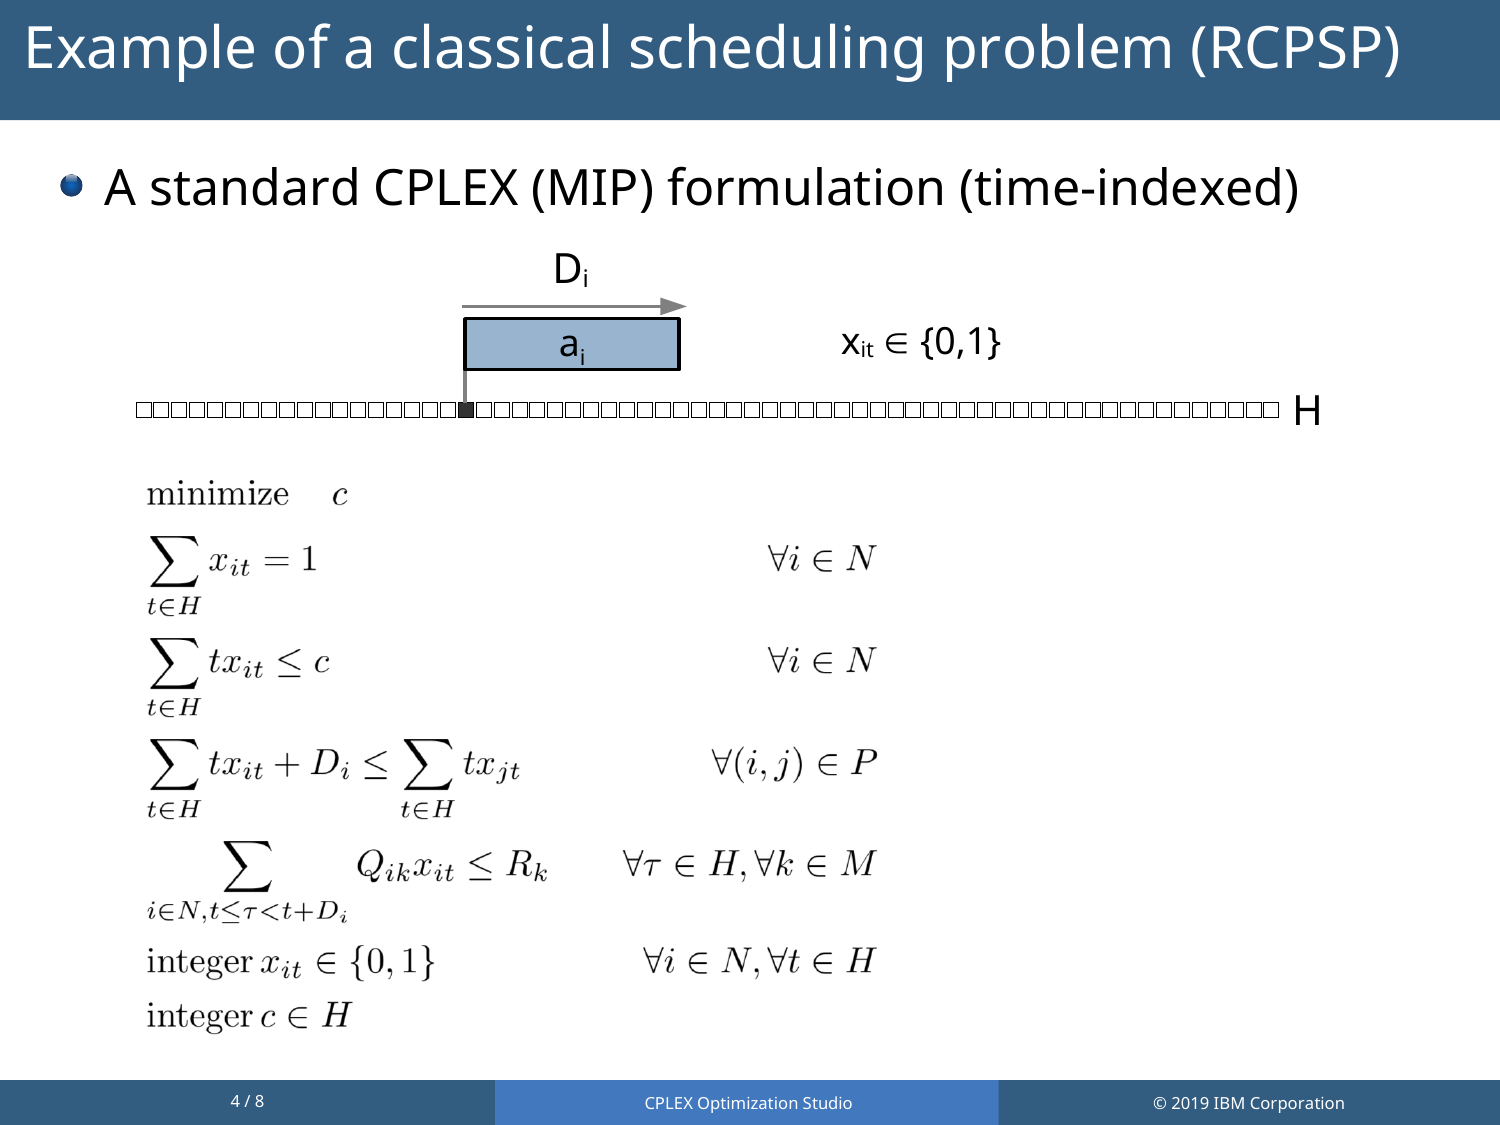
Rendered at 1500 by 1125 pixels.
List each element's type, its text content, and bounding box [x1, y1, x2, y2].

text_box [1067, 402, 1083, 418]
text_box [816, 402, 832, 418]
text_box [494, 402, 510, 418]
text_box [243, 402, 259, 418]
text_box [744, 402, 760, 418]
text_box [1192, 402, 1208, 418]
text_box [153, 402, 169, 418]
text_box [601, 402, 617, 418]
text_box [709, 402, 725, 418]
text_box [350, 402, 366, 418]
text_box [637, 402, 653, 418]
text_box [1174, 402, 1190, 418]
text_box [261, 402, 277, 418]
text_box H [1277, 376, 1337, 442]
text_box [619, 402, 635, 418]
text_box [1246, 402, 1262, 418]
text_box ai [465, 318, 680, 370]
text_box [136, 402, 152, 418]
text_box [762, 402, 778, 418]
text_box [404, 402, 420, 418]
text_box [780, 402, 796, 418]
text_box [529, 402, 545, 418]
list A standard CPLEX (MIP) formulation (time-indexed) [45, 147, 1463, 1052]
text_box [726, 402, 742, 418]
text_box [959, 402, 975, 418]
text_box [852, 402, 868, 418]
text_box [691, 402, 707, 418]
text_box [440, 402, 456, 418]
text_box [386, 402, 402, 418]
text_box [673, 402, 689, 418]
text_box [171, 402, 187, 418]
text_box Di [537, 234, 605, 314]
text_box [1228, 402, 1244, 418]
title Example of a classical scheduling problem (RCPSP) [0, 0, 1500, 121]
text_box [332, 402, 348, 418]
text_box [1085, 402, 1101, 418]
text_box [1210, 402, 1226, 418]
text_box [1120, 402, 1136, 418]
text_box [583, 402, 599, 418]
text_box [888, 402, 904, 418]
text_box [422, 402, 438, 418]
text_box [565, 402, 581, 418]
text_box [905, 402, 921, 418]
text_box [798, 402, 814, 418]
text_box [512, 402, 528, 418]
text_box [977, 402, 993, 418]
text_box [995, 402, 1011, 418]
text_box [225, 402, 241, 418]
text_box [1031, 402, 1047, 418]
text_box [834, 402, 850, 418]
text_box [1156, 402, 1172, 418]
text_box [1049, 402, 1065, 418]
text_box [1263, 402, 1277, 418]
picture [139, 474, 890, 1036]
text_box xit  {0,1} [826, 309, 1083, 402]
text_box [368, 402, 384, 418]
text_box [1013, 402, 1029, 418]
text_box [315, 402, 331, 418]
text_box [207, 402, 223, 418]
text_box [1138, 402, 1154, 418]
text_box [279, 402, 295, 418]
text_box [189, 402, 205, 418]
text_box [458, 402, 474, 418]
text_box [297, 402, 313, 418]
text_box [923, 402, 939, 418]
text_box [476, 402, 492, 418]
text_box [1102, 402, 1118, 418]
text_box [547, 402, 563, 418]
text_box [655, 402, 671, 418]
text_box [941, 402, 957, 418]
text_box [870, 402, 886, 418]
